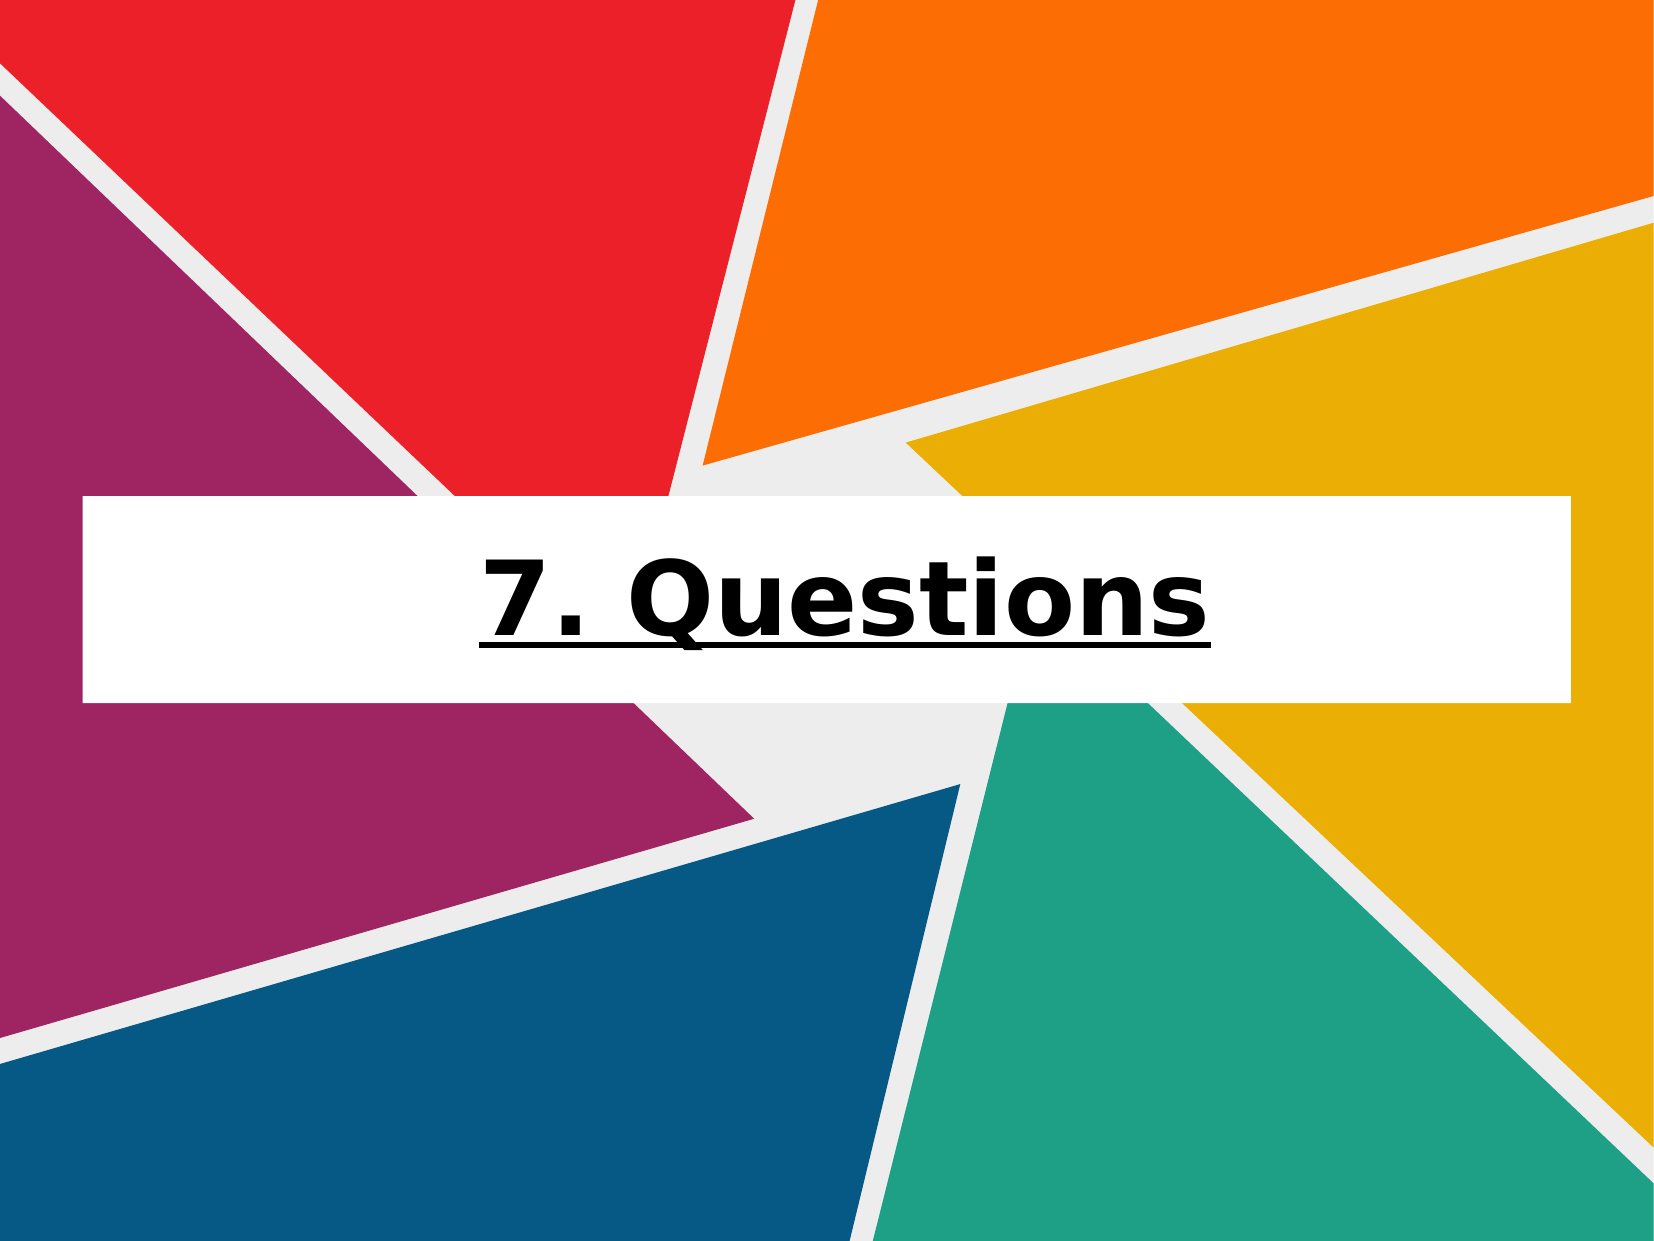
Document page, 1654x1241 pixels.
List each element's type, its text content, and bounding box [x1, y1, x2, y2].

title 7. Questions [82, 496, 1571, 704]
